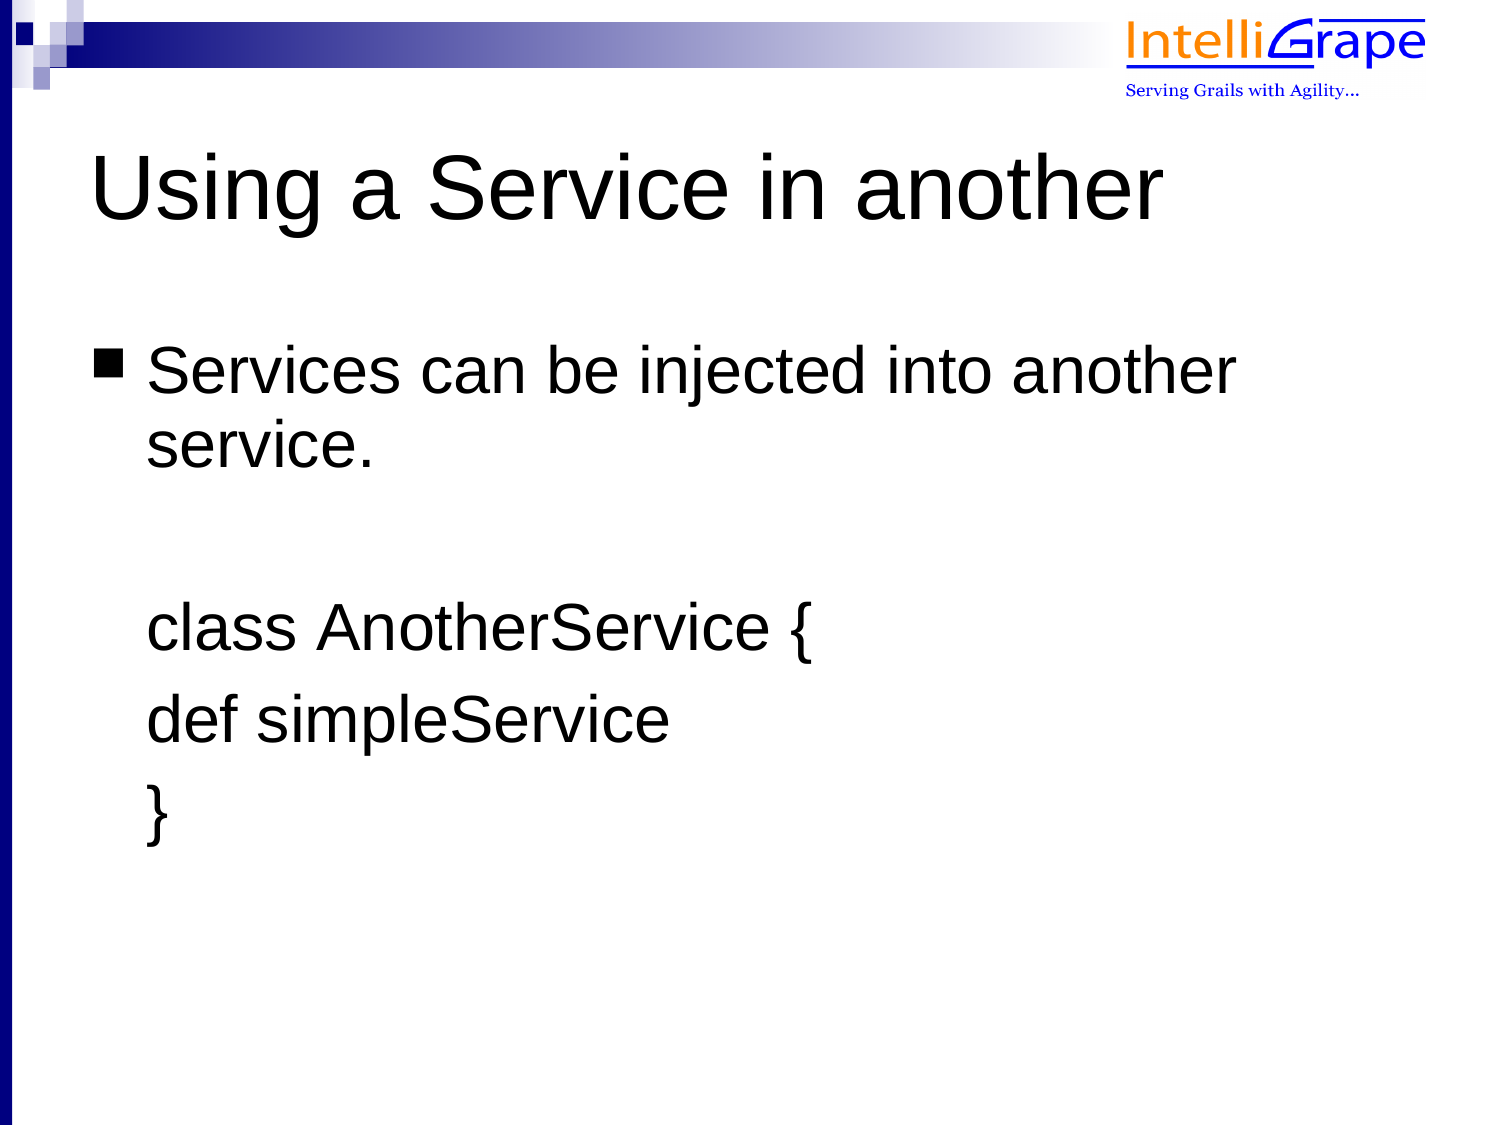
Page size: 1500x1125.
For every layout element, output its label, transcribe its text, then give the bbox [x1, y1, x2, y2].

list Services can be injected into another service. class AnotherService { def simpleService } [75, 324, 1426, 1068]
picture [1125, 12, 1425, 74]
title Using a Service in another [75, 74, 1426, 301]
